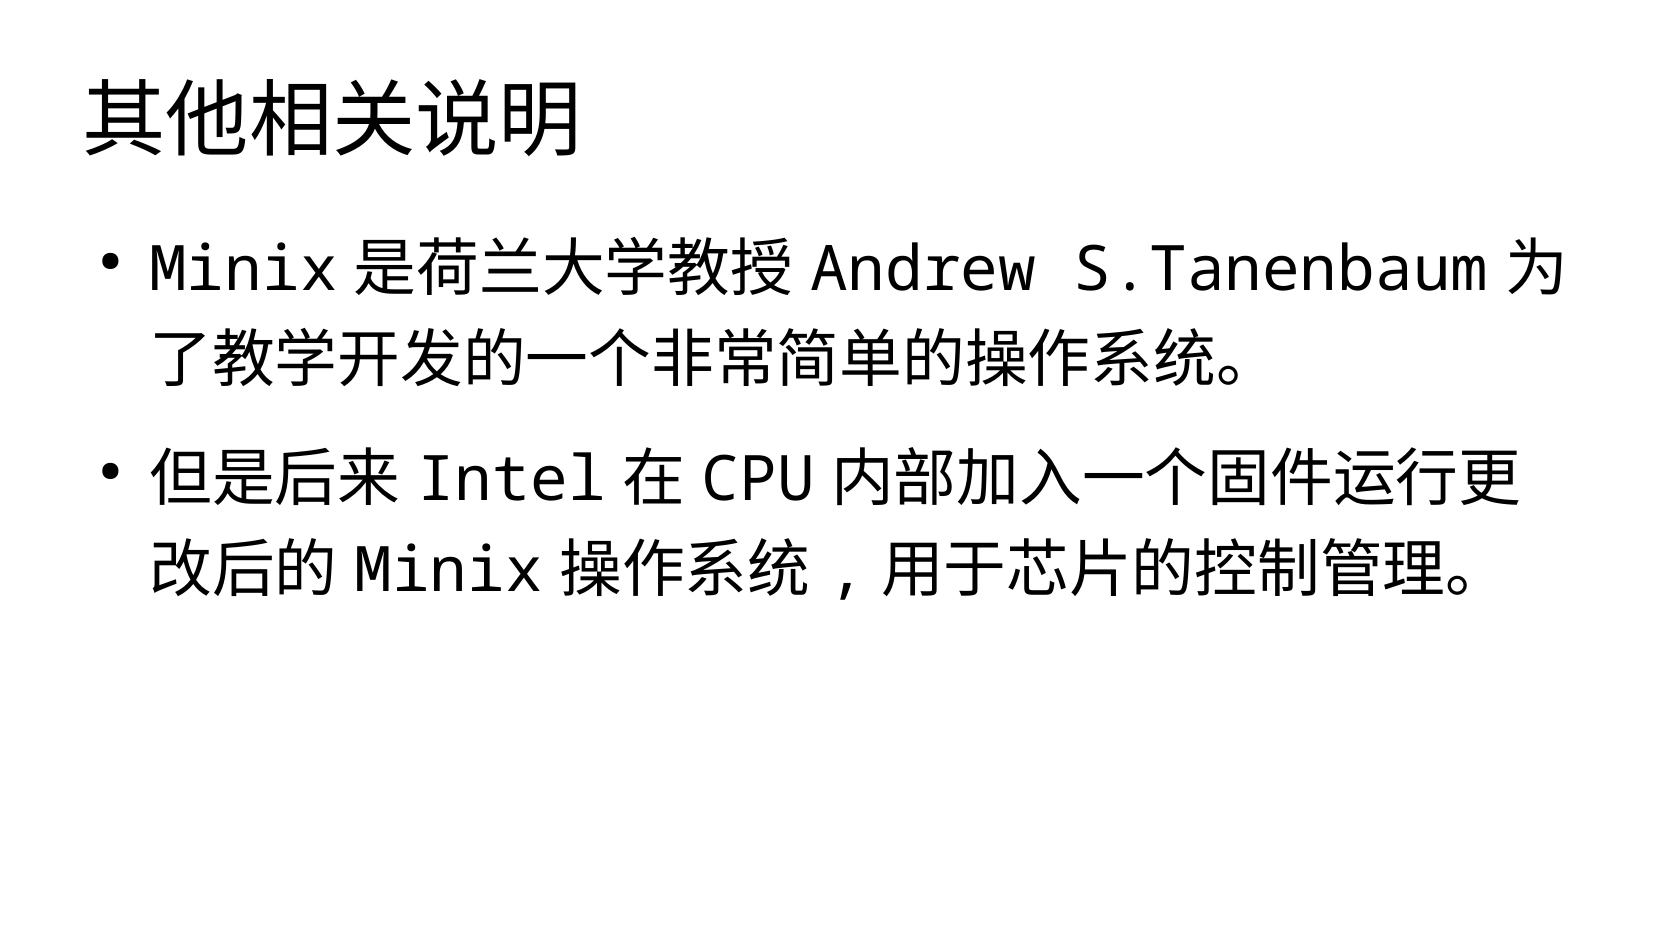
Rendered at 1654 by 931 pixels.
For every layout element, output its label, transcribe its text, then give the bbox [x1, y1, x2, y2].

list Minix是荷兰大学教授Andrew S.Tanenbaum为了教学开发的一个非常简单的操作系统。 但是后来Intel在CPU内部加入一个固件运行更改后的Minix操作系统,用于芯片的控制管理。 [82, 217, 1571, 768]
title 其他相关说明 [82, 37, 1571, 189]
